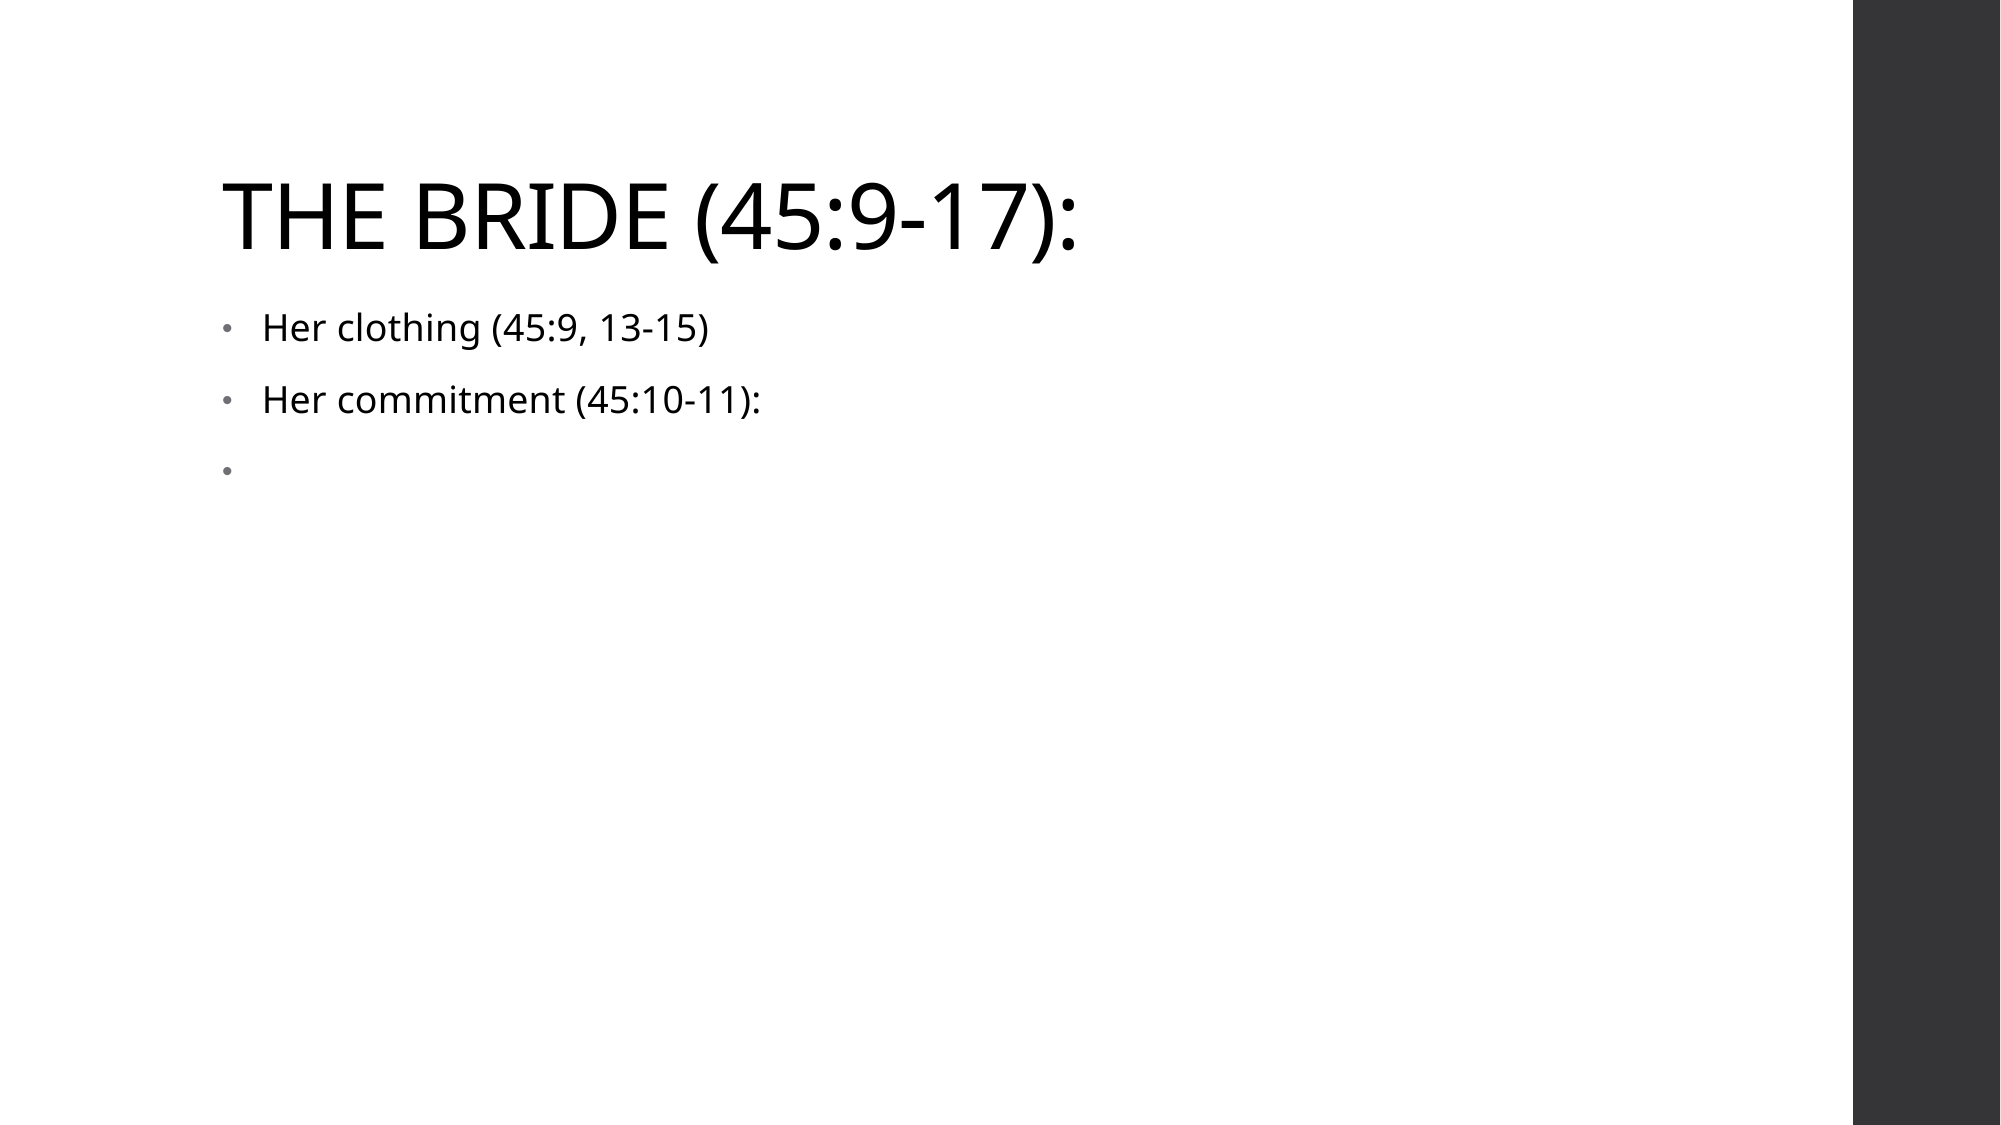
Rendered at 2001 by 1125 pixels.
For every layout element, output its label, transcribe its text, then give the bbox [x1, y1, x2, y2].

list Her clothing (45:9, 13-15) Her commitment (45:10-11): [206, 299, 1617, 1014]
title THE BRIDE (45:9-17): [206, 60, 1797, 278]
